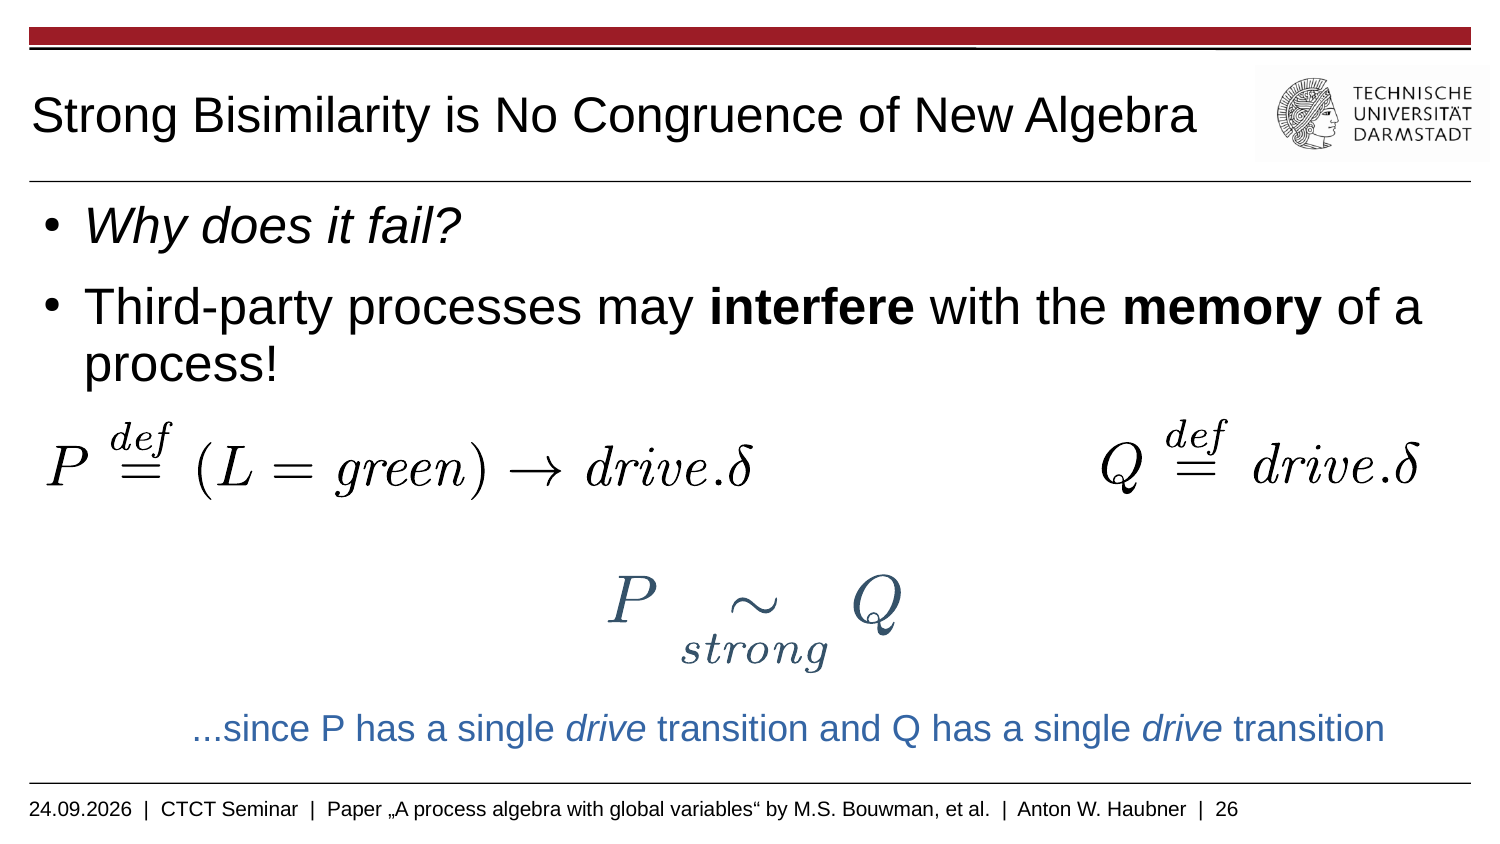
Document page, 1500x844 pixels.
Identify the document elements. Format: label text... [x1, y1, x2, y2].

text_box [1101, 442, 1142, 495]
text_box [110, 421, 132, 451]
text_box [1190, 429, 1208, 448]
text_box [198, 442, 212, 500]
text_box [773, 642, 802, 664]
text_box [363, 459, 388, 487]
text_box [135, 432, 153, 451]
list Why does it fail? Third-party processes may interfere with the memory of a process! [29, 197, 1471, 394]
text_box [1324, 457, 1348, 484]
text_box [1382, 476, 1389, 483]
text_box [615, 459, 639, 487]
text_box [715, 479, 722, 486]
text_box [705, 633, 721, 664]
text_box [1176, 472, 1216, 476]
text_box [46, 445, 88, 486]
text_box [1306, 457, 1321, 484]
text_box [1253, 442, 1281, 484]
title Strong Bisimilarity is No Congruence of New Algebra [29, 63, 1199, 167]
text_box ...since P has a single drive transition and Q has a single drive transition [176, 700, 1400, 758]
text_box [686, 459, 707, 487]
text_box [1352, 457, 1374, 484]
text_box [586, 445, 614, 487]
text_box [681, 642, 700, 664]
text_box [509, 455, 562, 487]
text_box [746, 642, 769, 664]
text_box [731, 597, 778, 614]
text_box [334, 459, 361, 498]
text_box [217, 445, 253, 486]
text_box [1166, 419, 1187, 448]
text_box [386, 459, 408, 487]
text_box [1395, 441, 1420, 484]
text_box [729, 444, 753, 487]
text_box [1282, 457, 1306, 484]
text_box [151, 421, 173, 459]
text_box [410, 459, 431, 487]
text_box [435, 459, 465, 487]
text_box [853, 574, 901, 636]
text_box [804, 642, 828, 674]
text_box [607, 575, 657, 623]
text_box [657, 459, 682, 487]
text_box [639, 459, 655, 487]
picture [1255, 65, 1490, 162]
text_box [471, 442, 485, 500]
text_box [723, 642, 747, 664]
text_box [1206, 418, 1228, 456]
